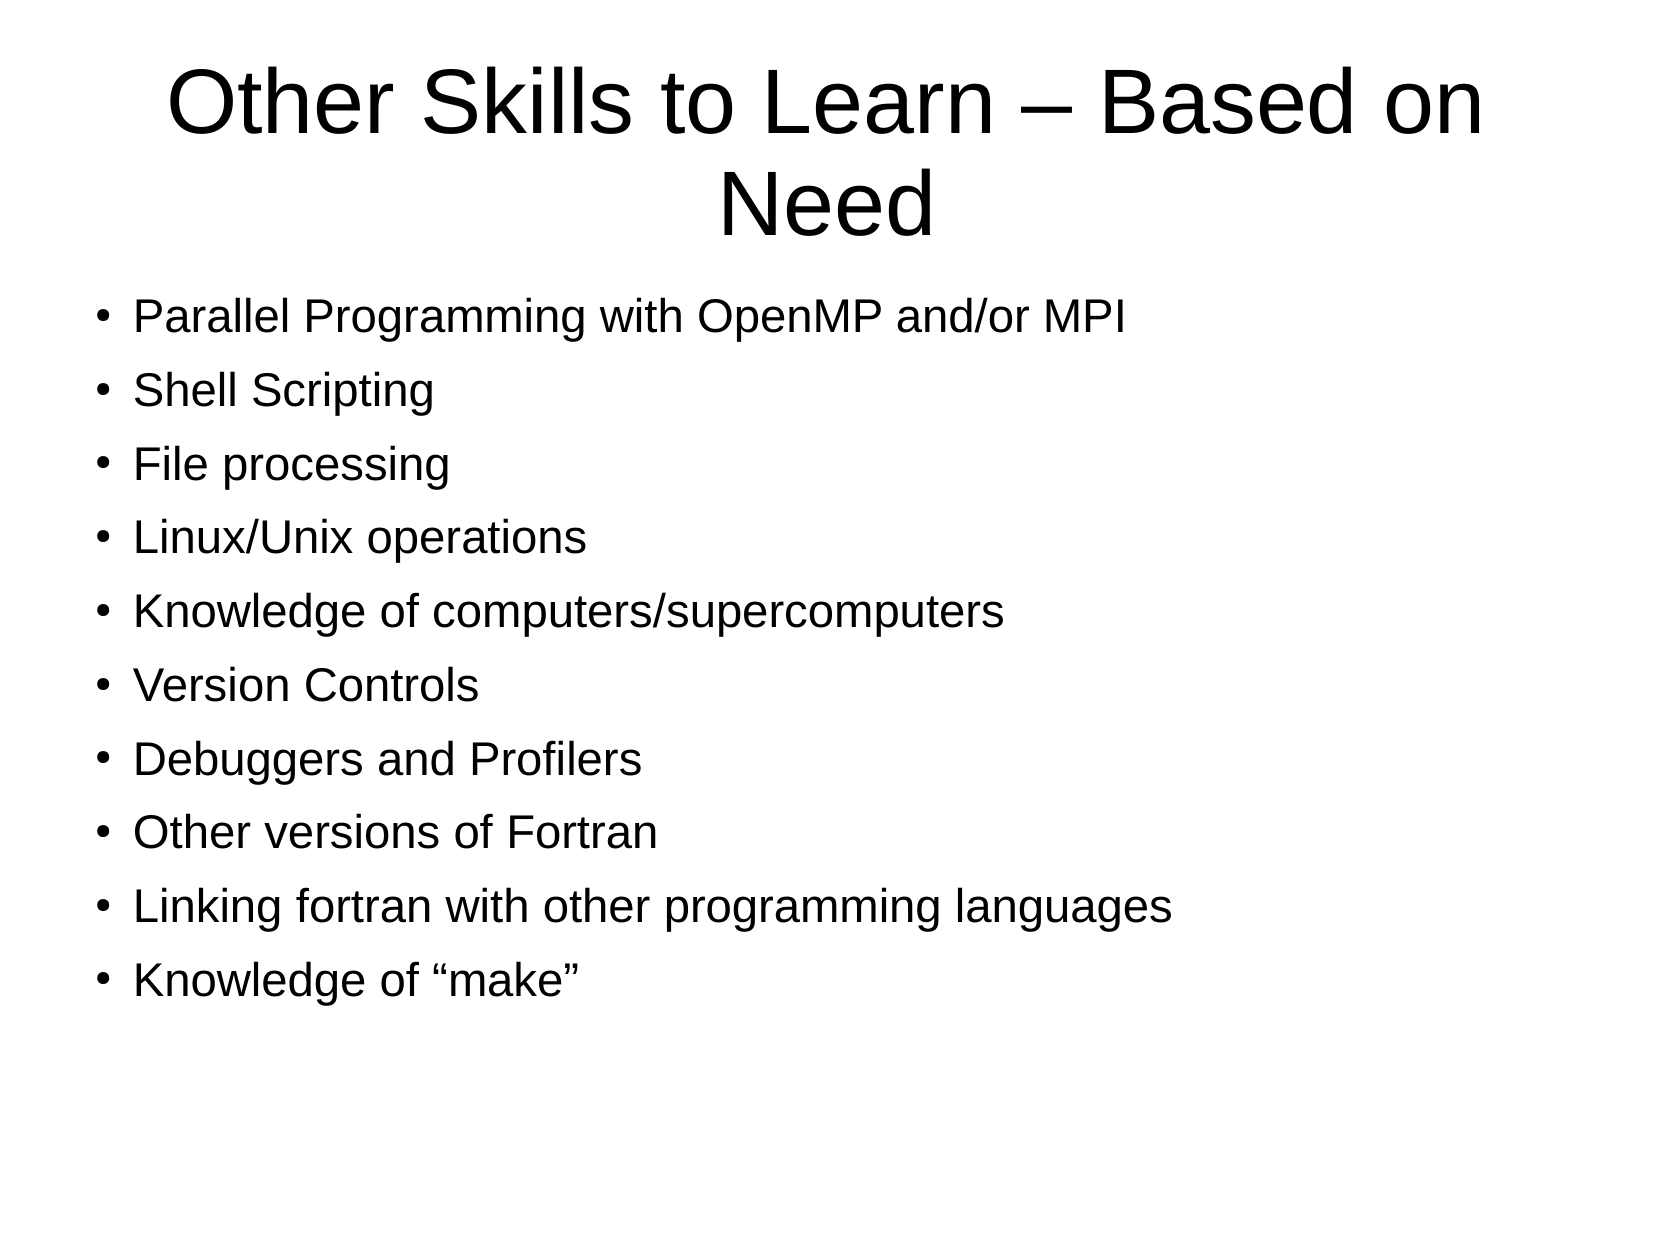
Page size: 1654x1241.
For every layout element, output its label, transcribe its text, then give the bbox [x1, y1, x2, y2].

title Other Skills to Learn – Based on Need [82, 49, 1571, 257]
list Parallel Programming with OpenMP and/or MPI Shell Scripting File processing Linux/Unix operations Knowledge of computers/supercomputers Version Controls Debuggers and Profilers Other versions of Fortran Linking fortran with other programming languages Knowledge of “make” [82, 290, 1571, 1010]
